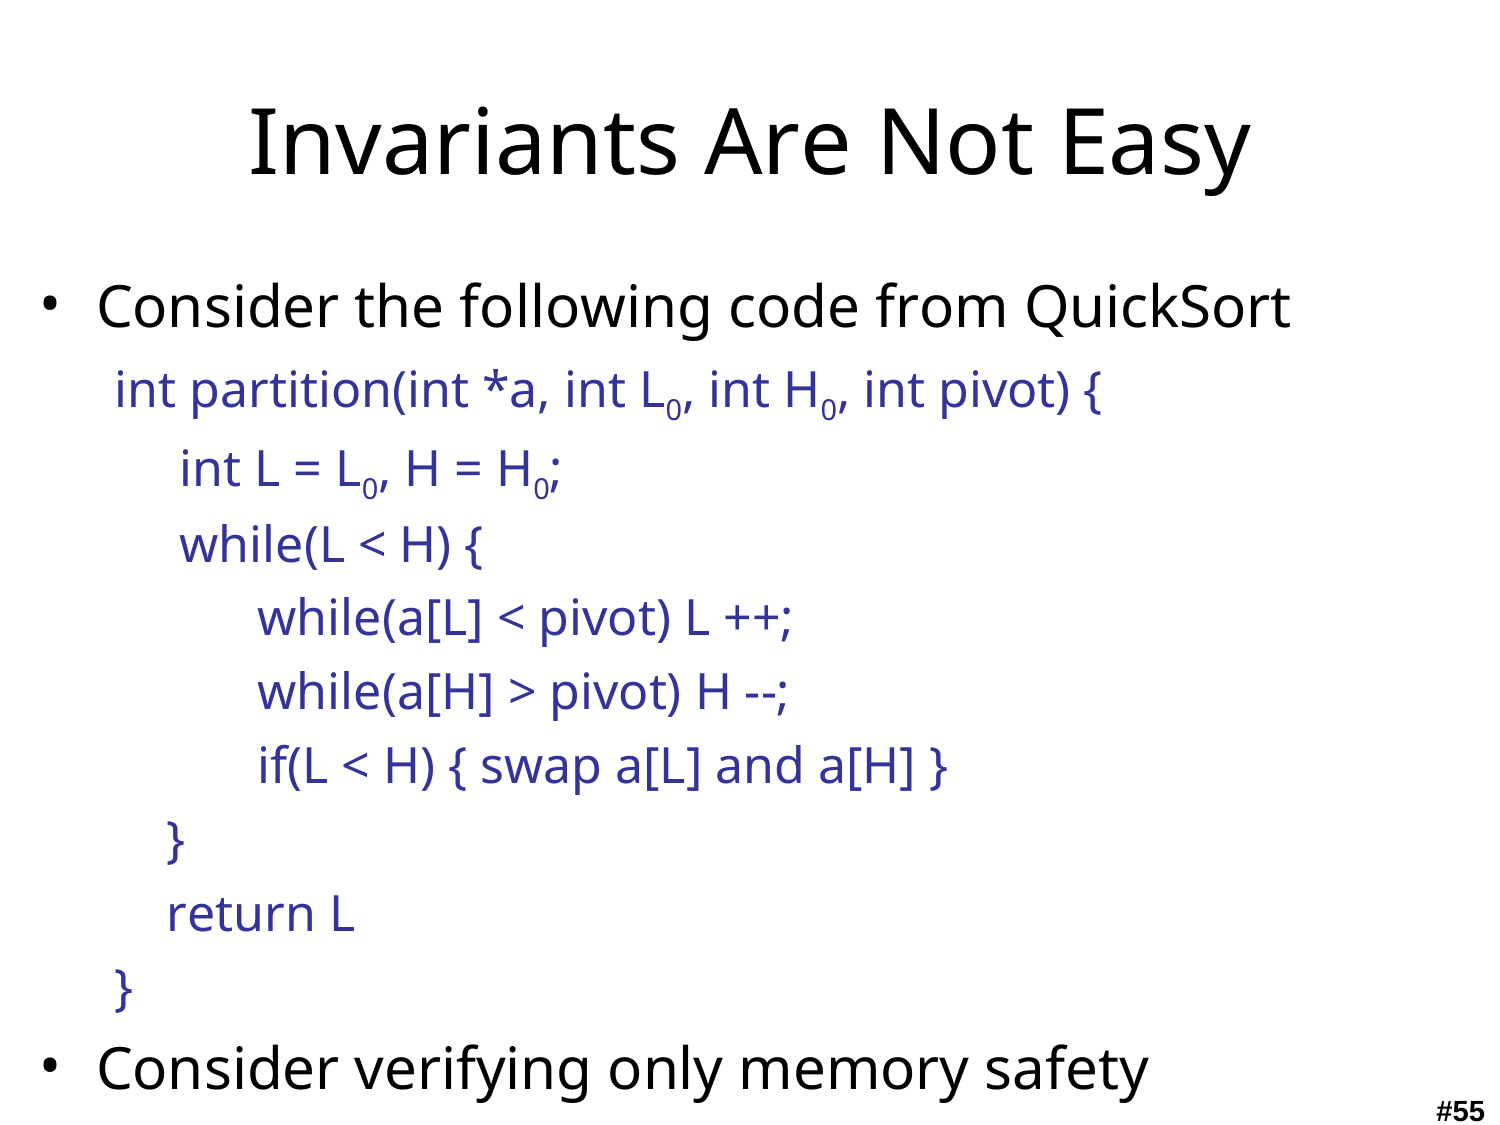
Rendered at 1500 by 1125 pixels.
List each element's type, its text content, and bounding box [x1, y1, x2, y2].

title Invariants Are Not Easy [24, 45, 1476, 233]
list Consider the following code from QuickSort int partition(int *a, int L0, int H0, int pivot) { int L = L0, H = H0; while(L < H) { while(a[L] < pivot) L ++; while(a[H] > pivot) H --; if(L < H) { swap a[L] and a[H] } } return L } Consider verifying only memory safety What is the loop invariant for the outer loop ? [24, 262, 1476, 1101]
